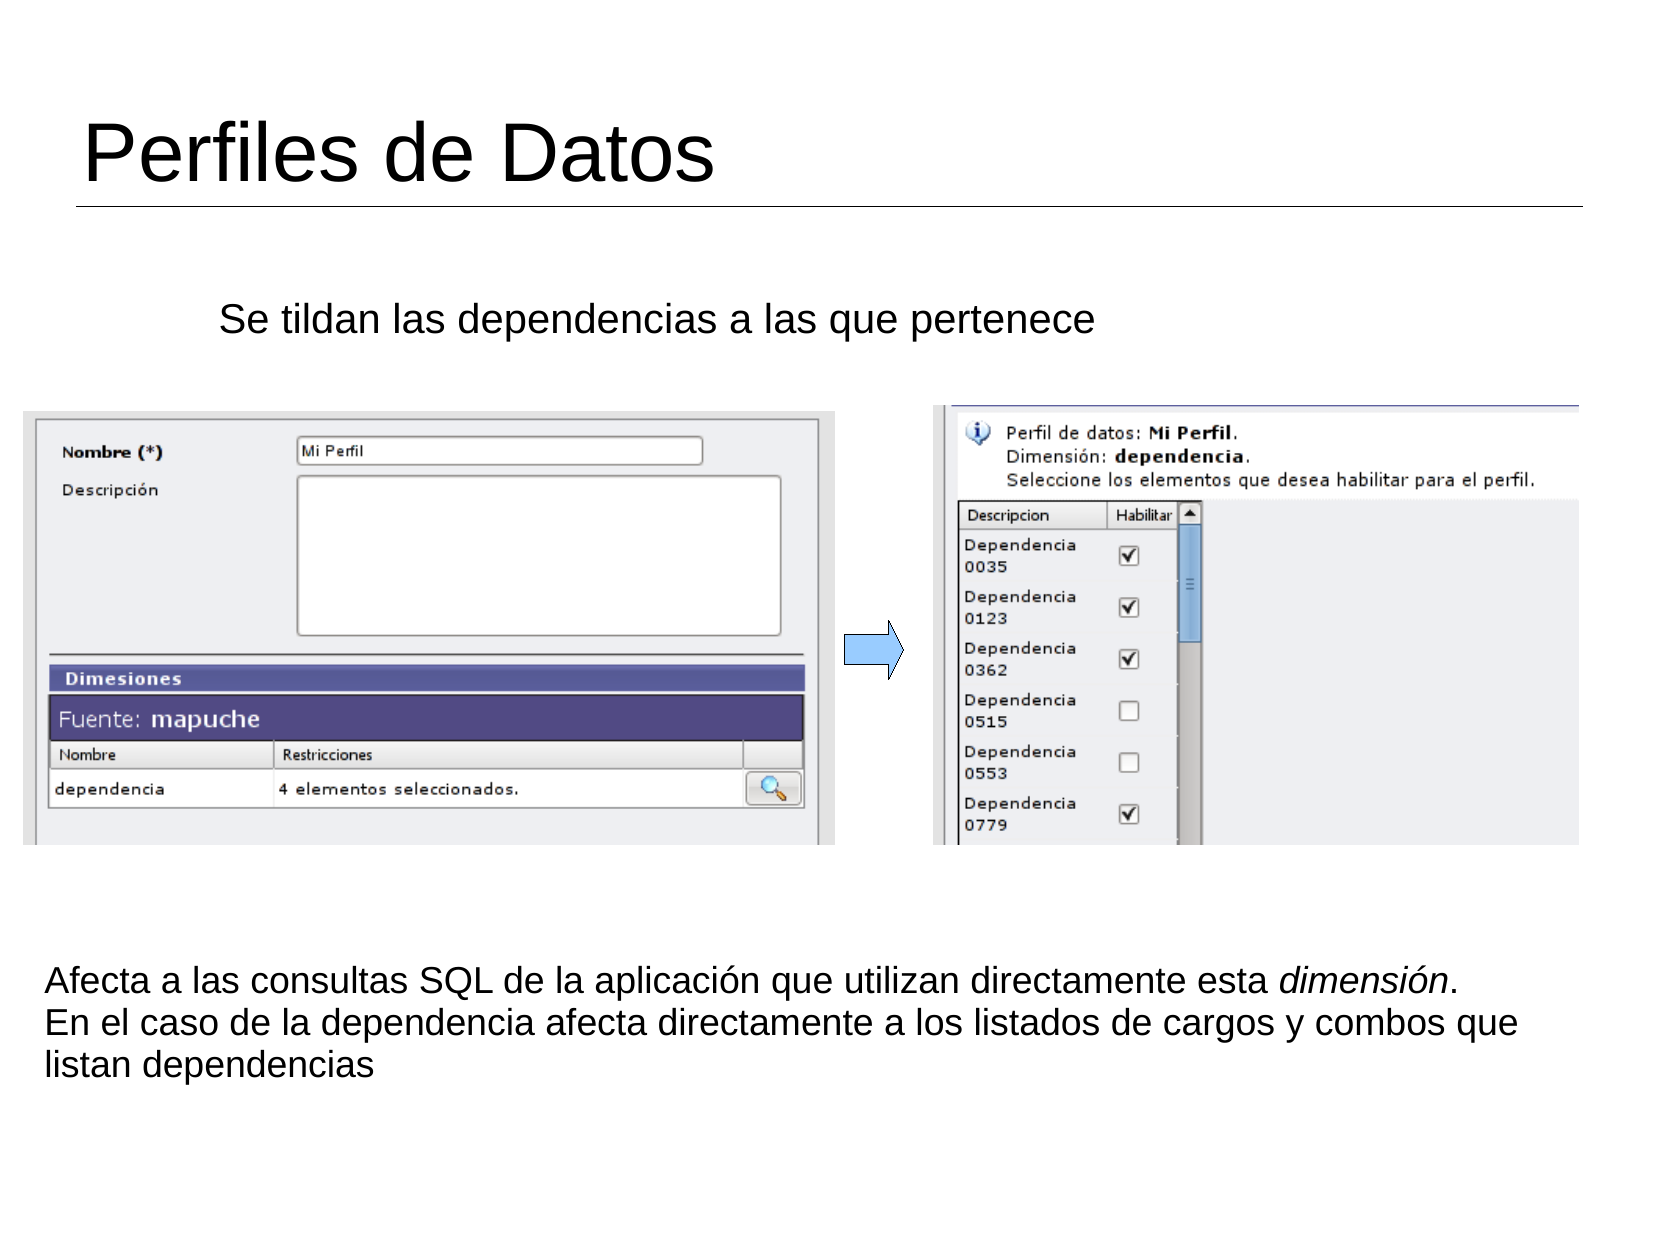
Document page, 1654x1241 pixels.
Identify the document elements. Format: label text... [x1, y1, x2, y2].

picture [23, 411, 835, 845]
text_box Afecta a las consultas SQL de la aplicación que utilizan directamente esta dimensión. En el caso de la dependencia afecta directamente a los listados de cargos y combos que listan dependencias [29, 951, 1595, 1093]
list Se tildan las dependencias a las que pertenece [218, 295, 1625, 1114]
picture [933, 405, 1579, 845]
title Perfiles de Datos [82, 49, 1571, 257]
text_box [844, 620, 904, 680]
